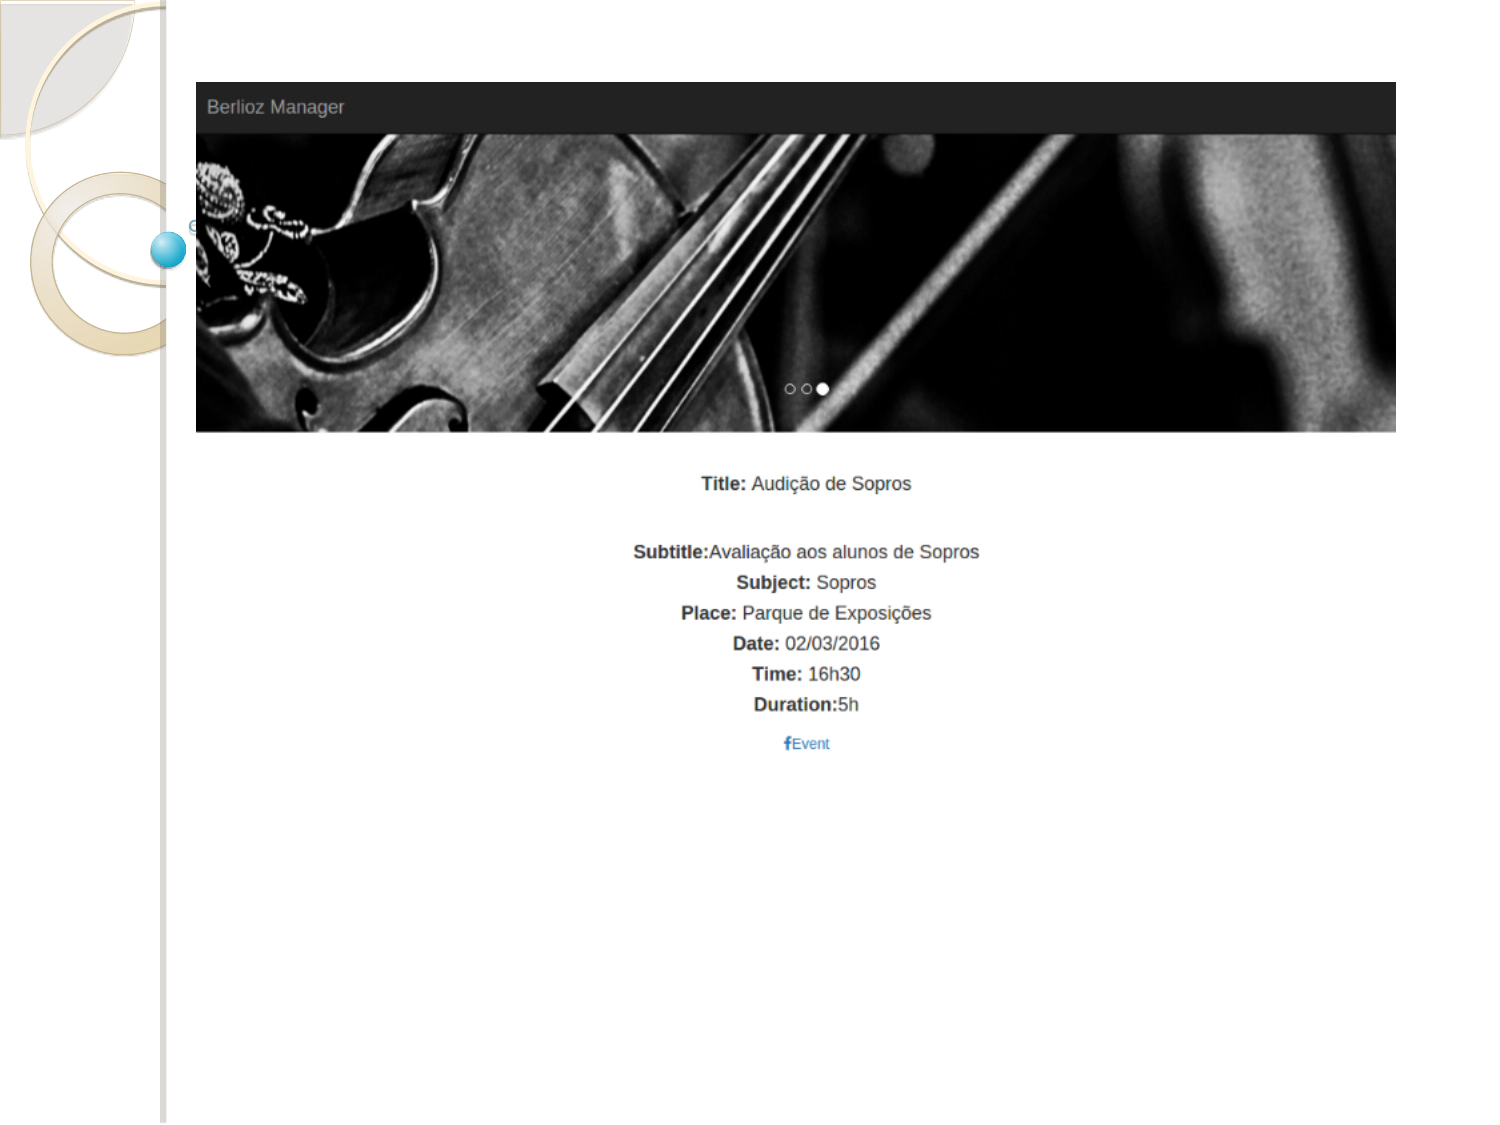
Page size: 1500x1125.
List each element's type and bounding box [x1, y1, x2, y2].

picture [196, 82, 1396, 768]
